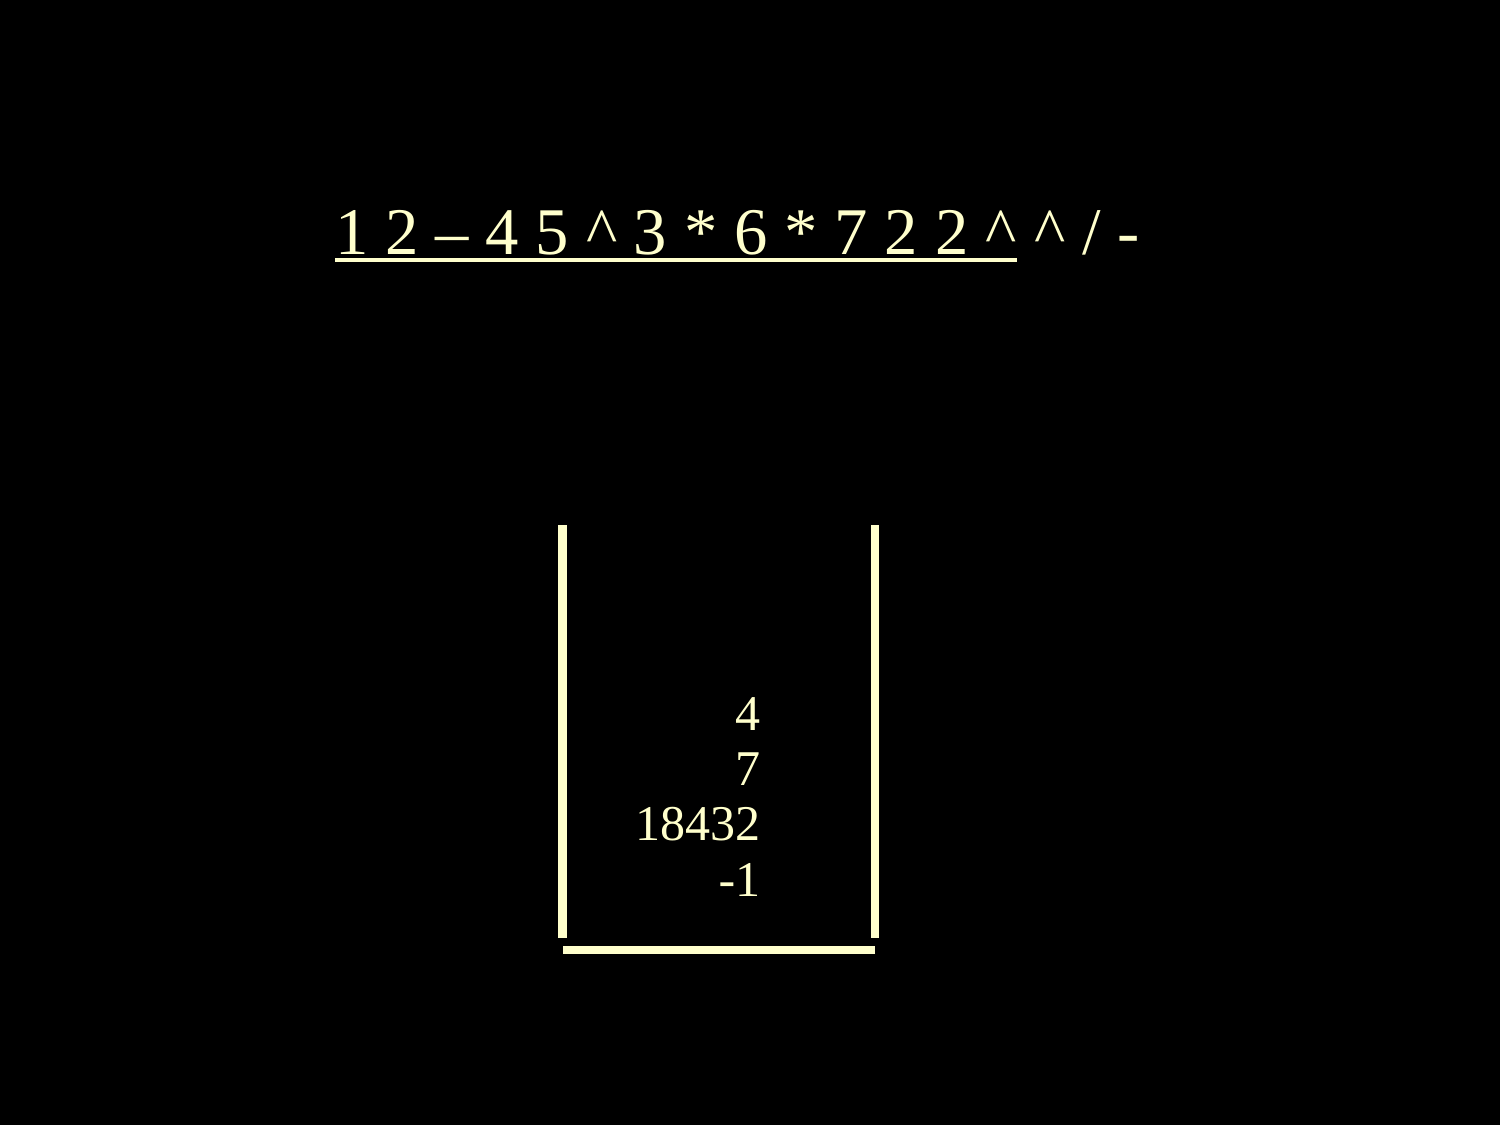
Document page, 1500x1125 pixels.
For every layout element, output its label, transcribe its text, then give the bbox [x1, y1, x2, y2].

text_box 1 2 – 4 5 ^ 3 * 6 * 7 2 2 ^ ^ / - [320, 187, 1155, 277]
text_box 4 7 18432 -1 [599, 622, 775, 915]
